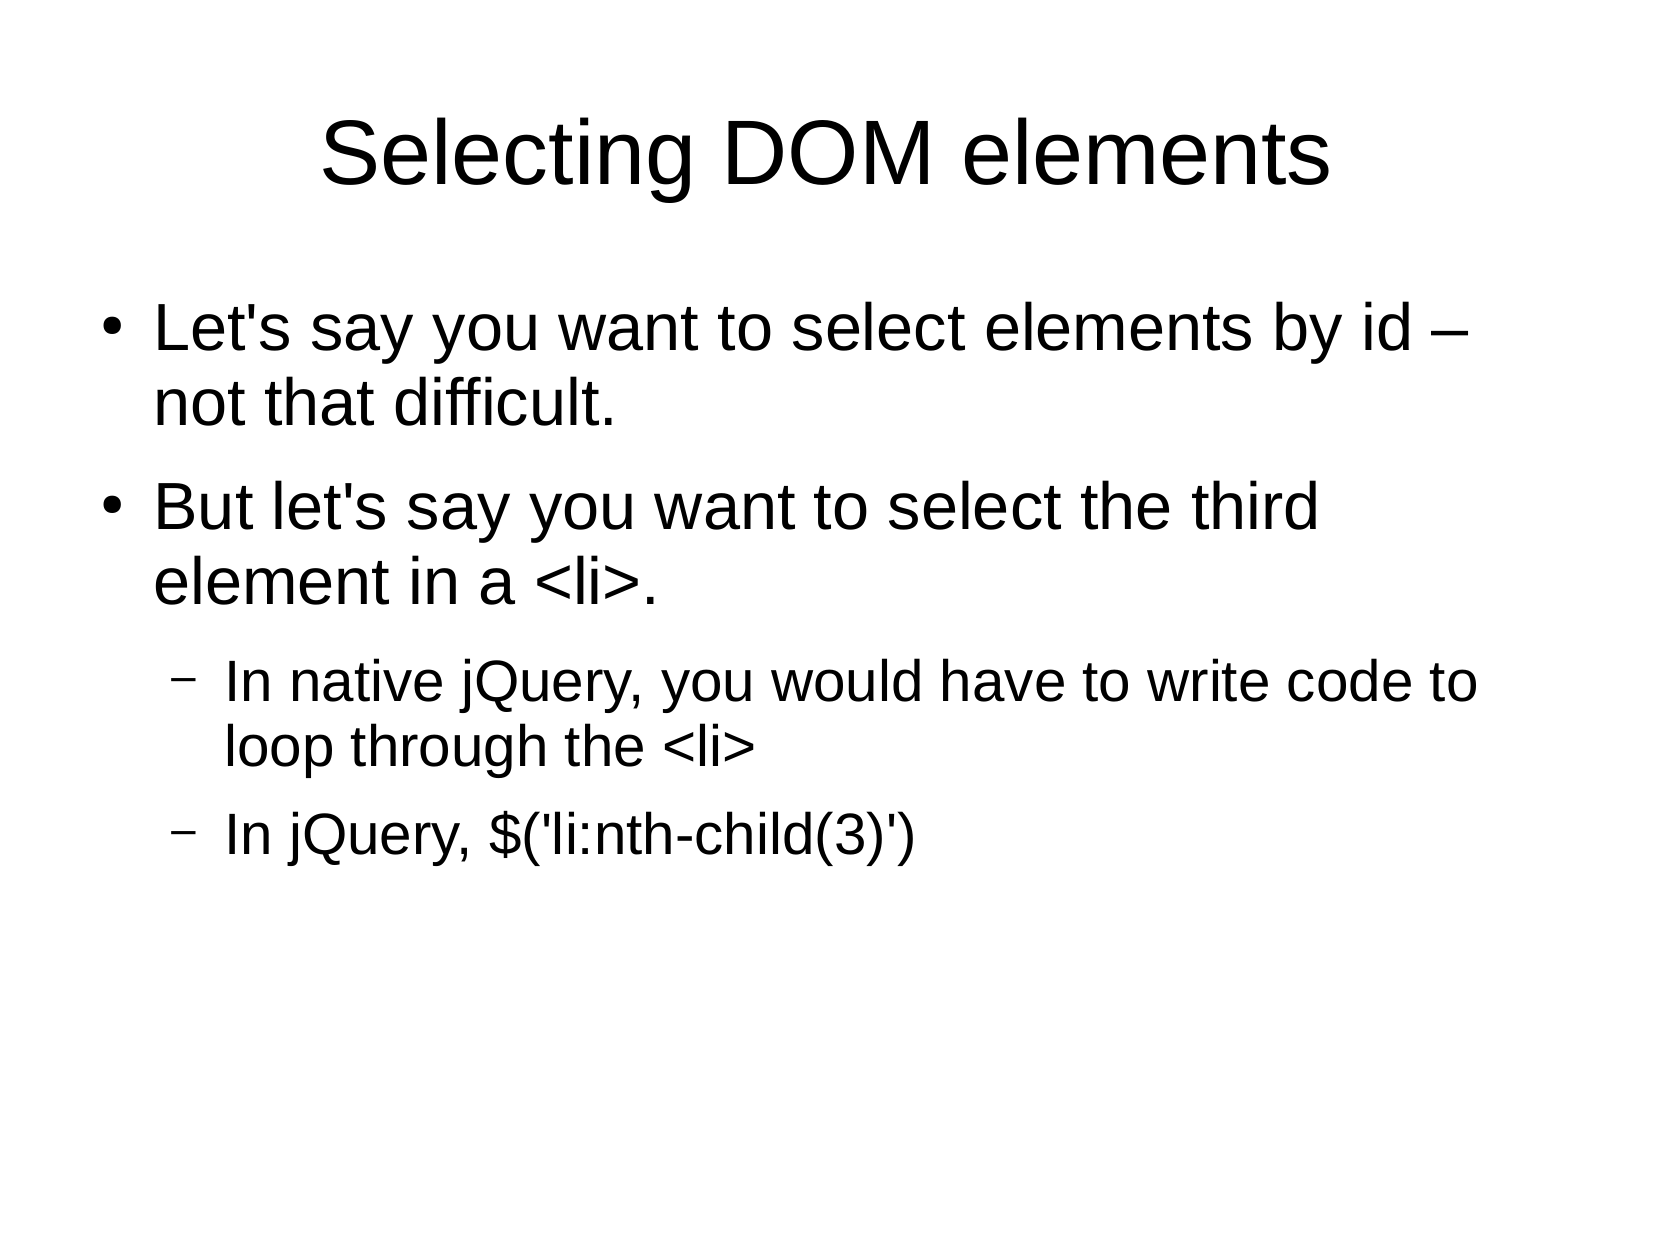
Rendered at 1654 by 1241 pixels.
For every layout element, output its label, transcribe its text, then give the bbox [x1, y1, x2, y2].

title Selecting DOM elements [82, 49, 1571, 257]
list Let's say you want to select elements by id – not that difficult. But let's say you want to select the third element in a <li>. In native jQuery, you would have to write code to loop through the <li> In jQuery, $('li:nth-child(3)') [82, 290, 1538, 1010]
